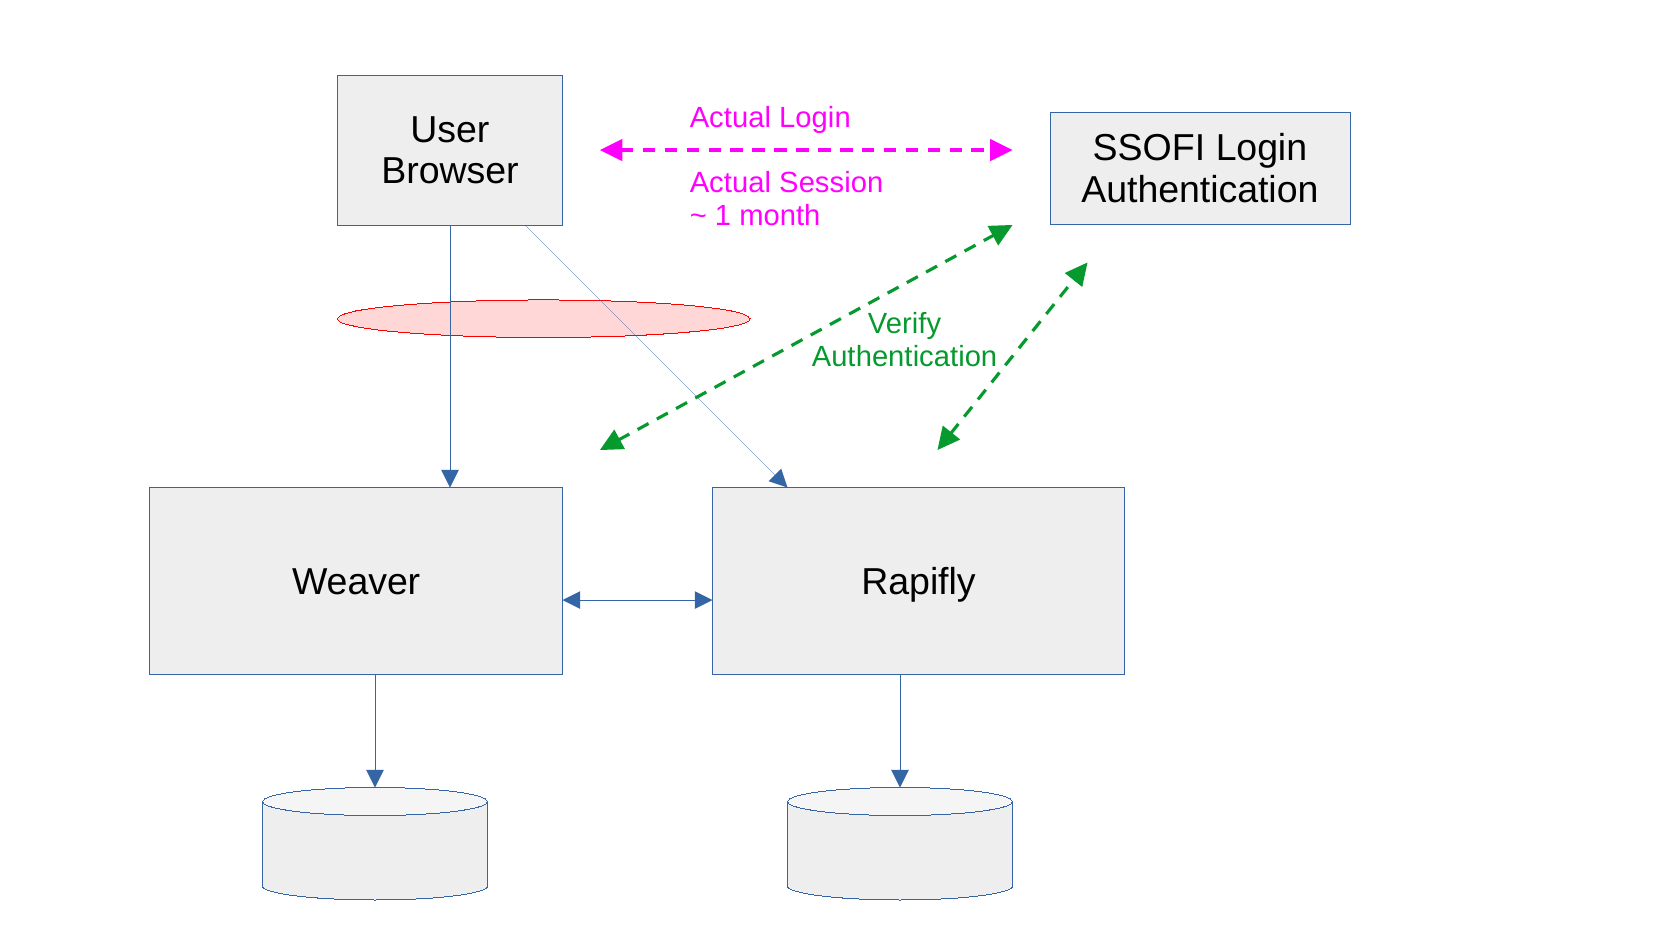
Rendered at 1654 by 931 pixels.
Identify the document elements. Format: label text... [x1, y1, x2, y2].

text_box Weaver [149, 487, 563, 675]
text_box [787, 803, 1013, 901]
text_box SSOFI Login Authentication [1050, 112, 1351, 225]
text_box User Browser [337, 75, 563, 226]
text_box Rapifly [712, 487, 1125, 675]
text_box [262, 803, 488, 901]
text_box Actual Login Actual Session ~ 1 month [675, 93, 899, 240]
text_box Verify Authentication [797, 300, 1013, 381]
text_box [451, 299, 634, 338]
text_box [602, 300, 751, 336]
text_box [337, 302, 450, 336]
